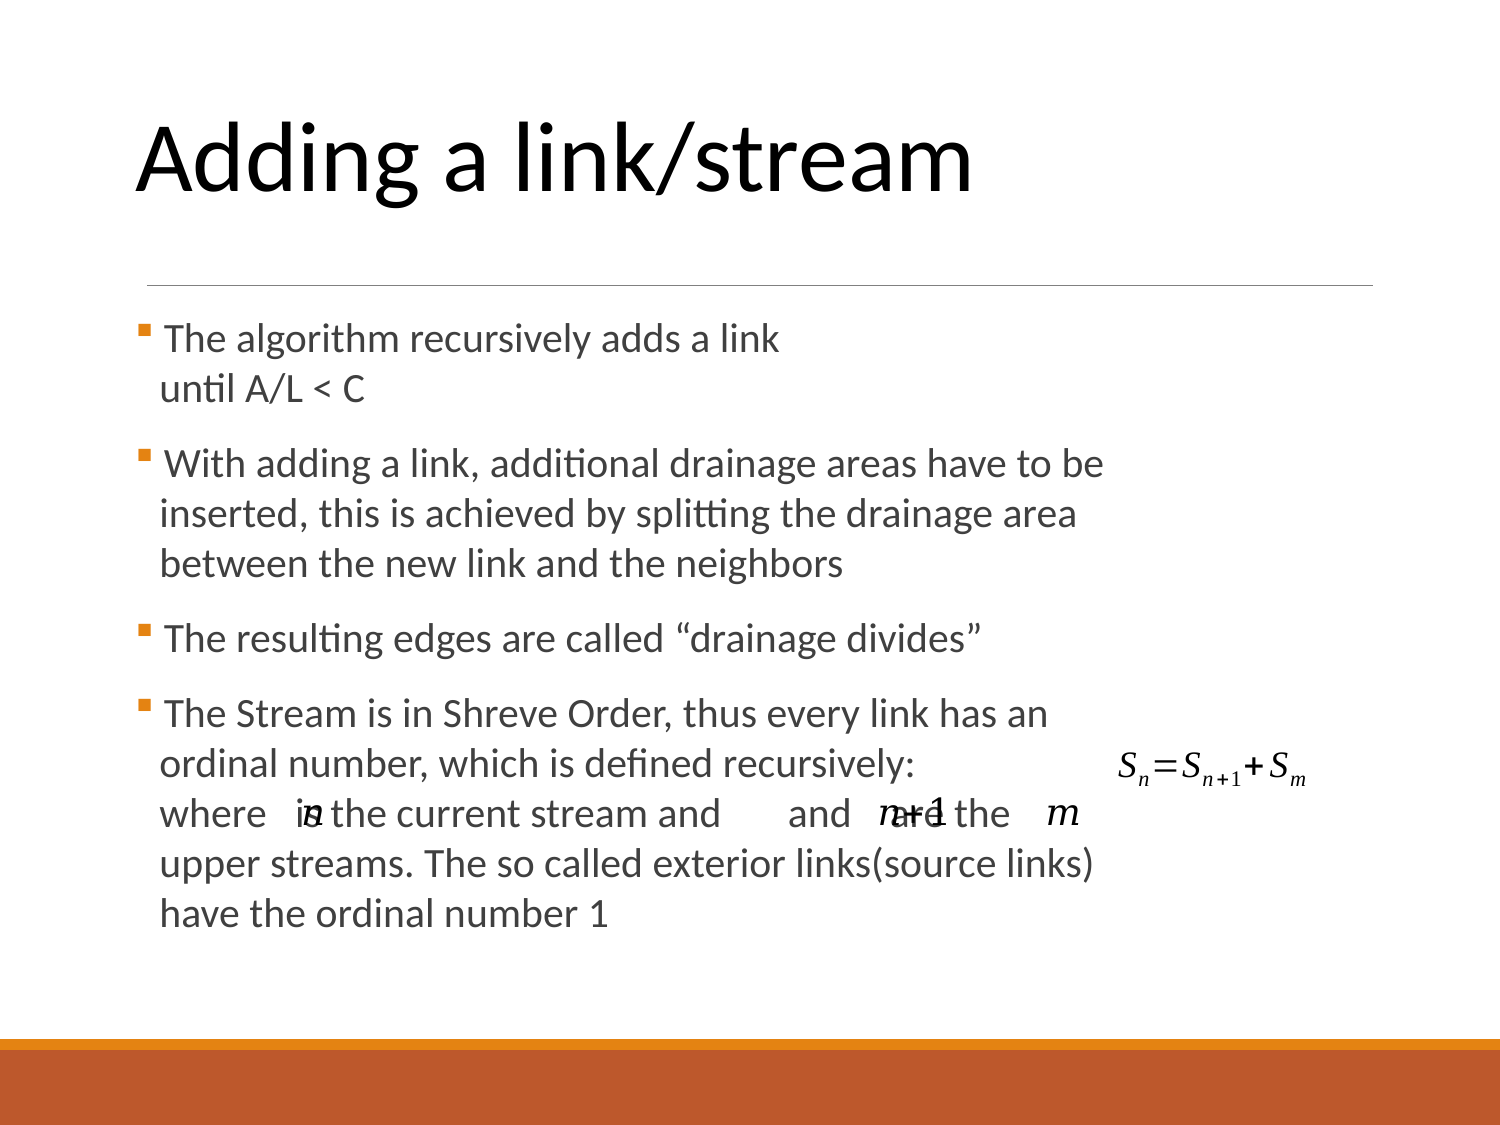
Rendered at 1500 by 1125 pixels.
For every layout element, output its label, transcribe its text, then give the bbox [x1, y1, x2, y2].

title Adding a link/stream [135, 47, 1373, 285]
chart [871, 791, 957, 835]
chart [294, 791, 331, 835]
list The algorithm recursively adds a link until A/L < C With adding a link, additional drainage areas have to be inserted, this is achieved by splitting the drainage area between the new link and the neighbors The resulting edges are called “drainage divides” The Stream is in Shreve Order, thus every link has an ordinal number, which is defined recursively: where is the current stream and and are the upper streams. The so called exterior links(source links) have the ordinal number 1 [135, 302, 1373, 963]
chart [1039, 791, 1087, 835]
chart [1110, 744, 1312, 792]
